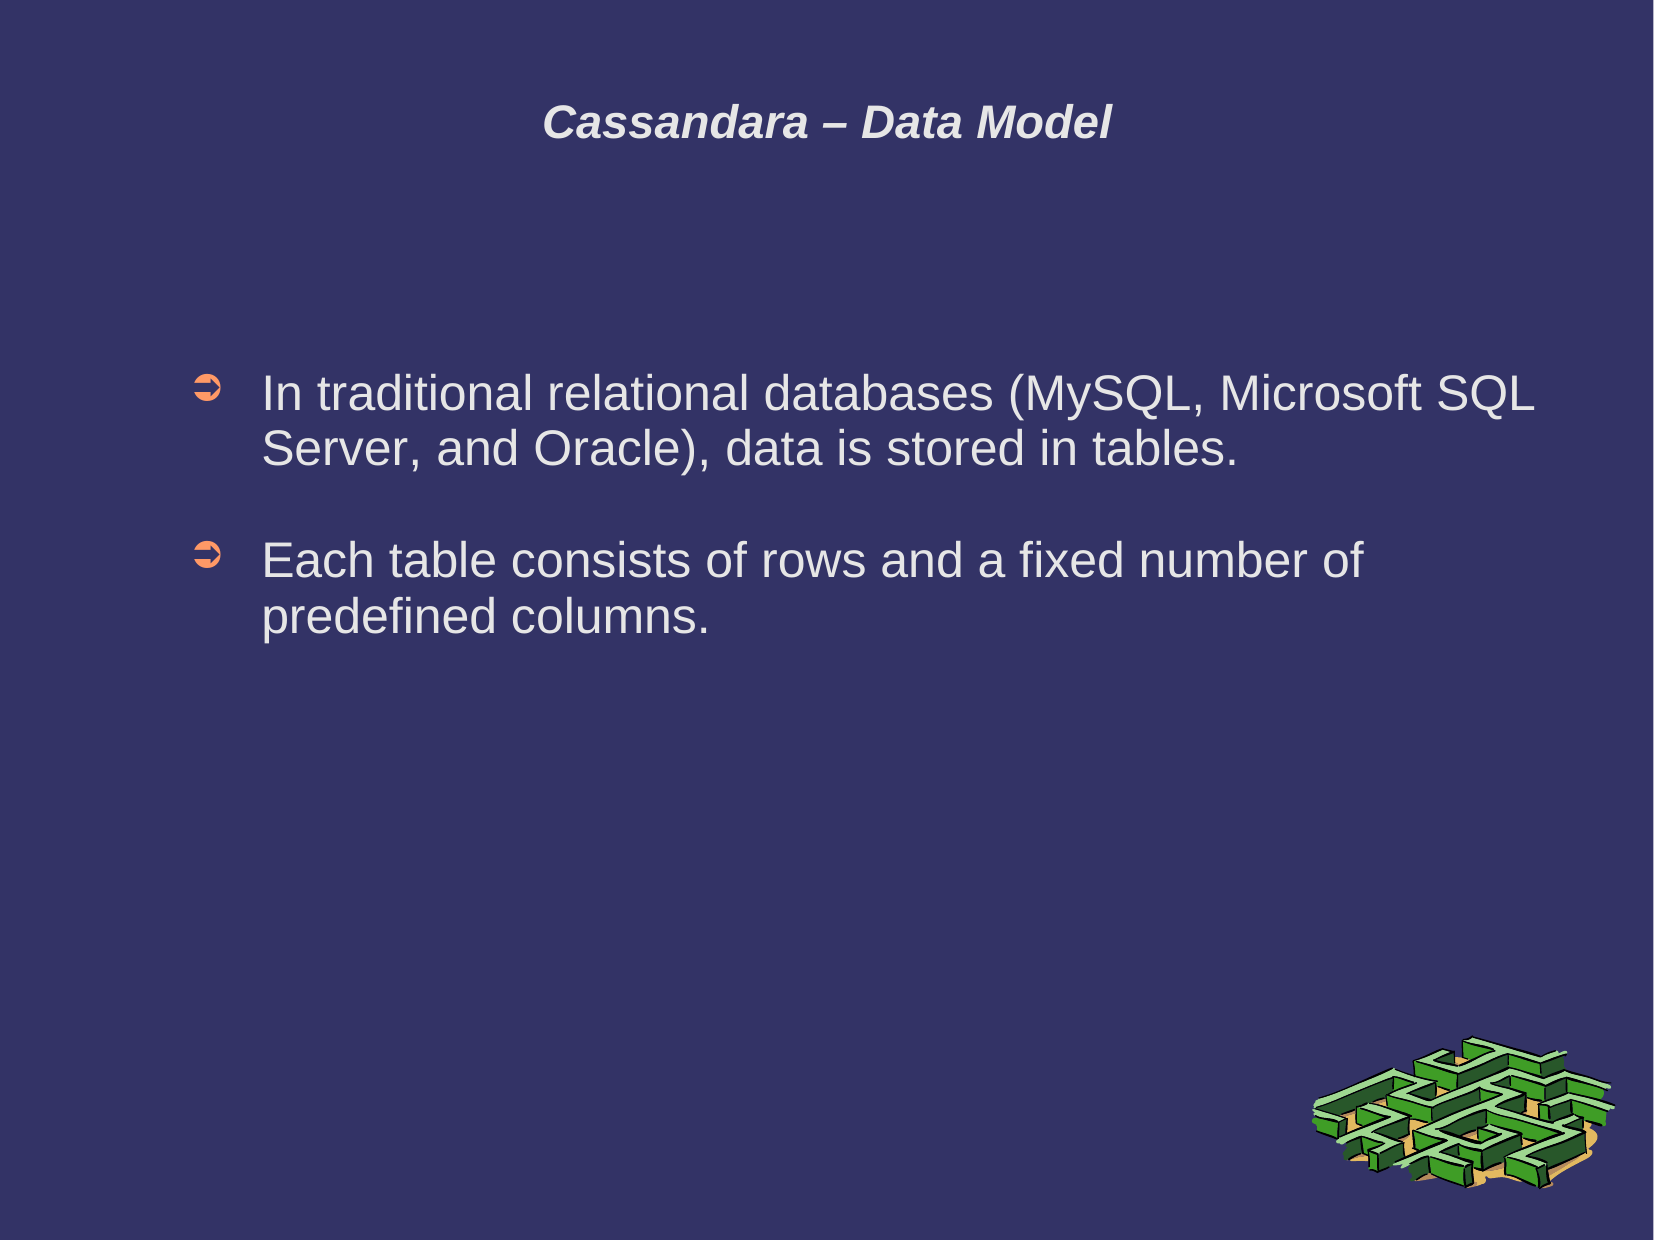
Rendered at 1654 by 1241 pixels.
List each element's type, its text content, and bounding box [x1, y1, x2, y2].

list In traditional relational databases (MySQL, Microsoft SQL Server, and Oracle), data is stored in tables. Each table consists of rows and a fixed number of predefined columns. [178, 364, 1570, 1085]
title Cassandara – Data Model [121, 19, 1534, 227]
